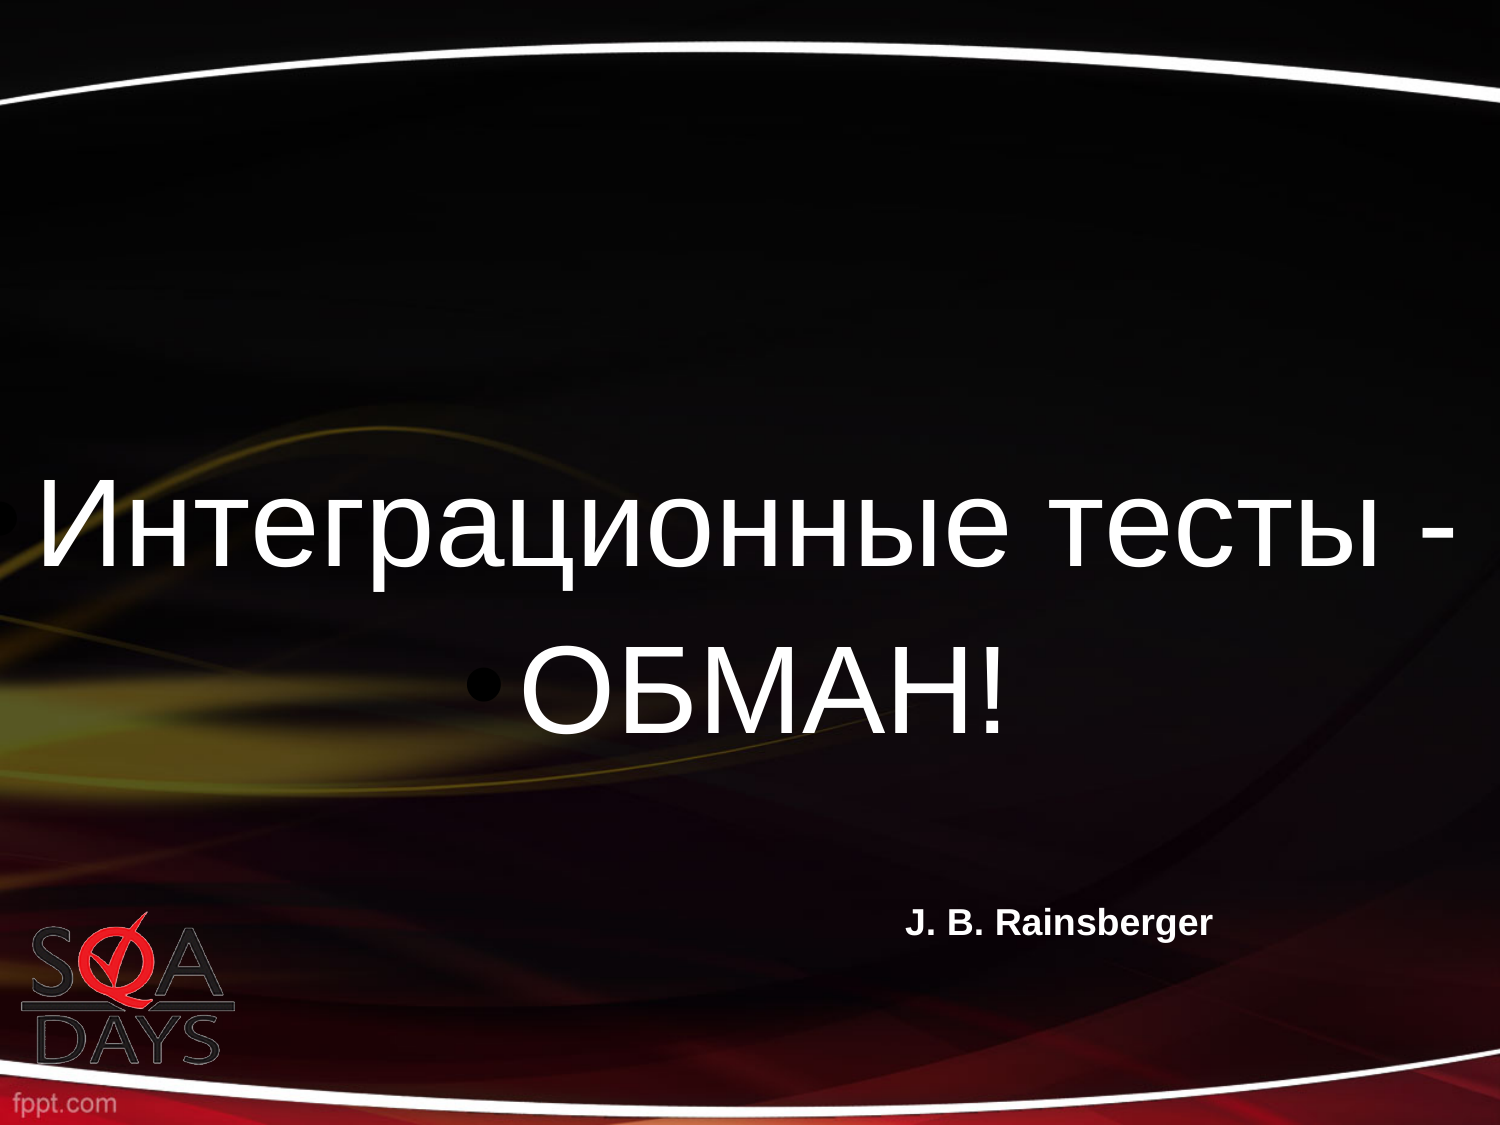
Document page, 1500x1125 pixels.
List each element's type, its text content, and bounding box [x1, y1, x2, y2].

text_box J. B. Rainsberger [855, 878, 1375, 962]
list Интеграционные тесты - ОБМАН! [0, 345, 1500, 856]
picture [0, 0, 1500, 345]
picture [0, 856, 1500, 1125]
